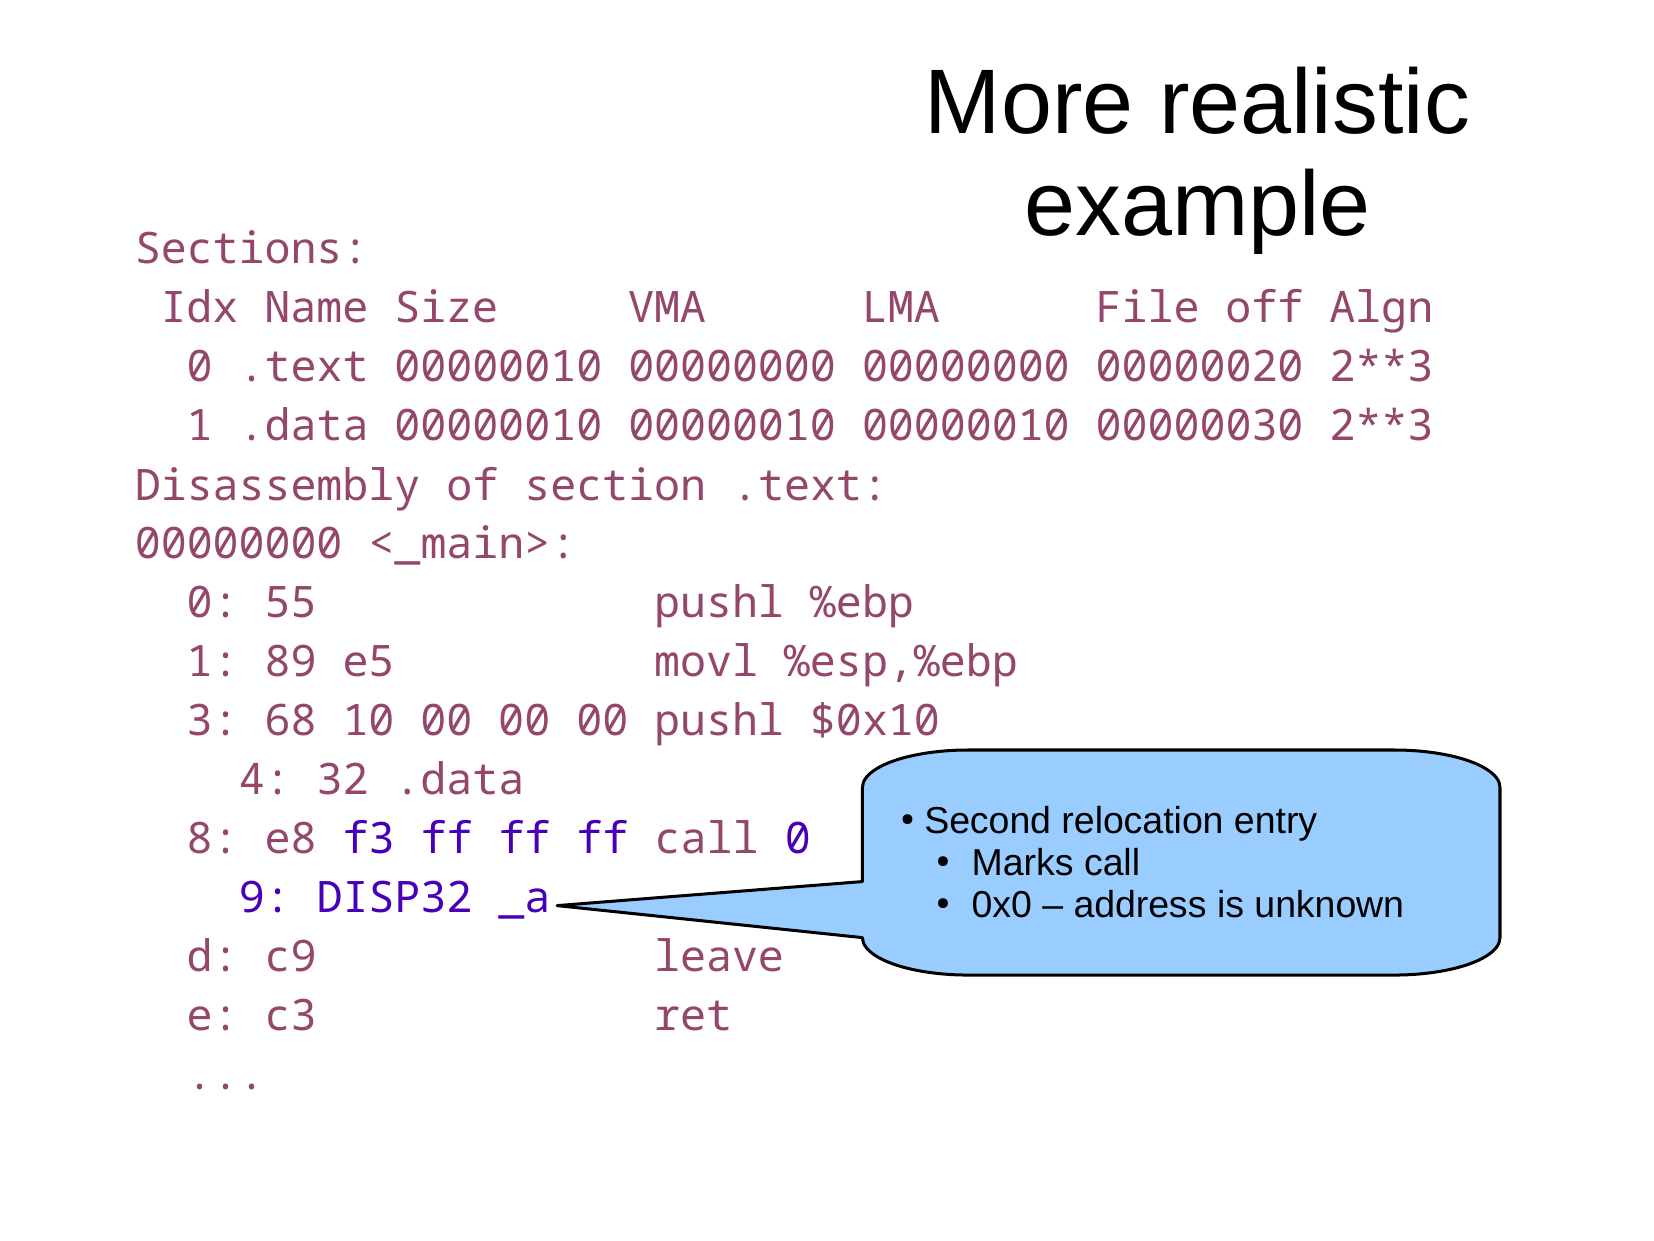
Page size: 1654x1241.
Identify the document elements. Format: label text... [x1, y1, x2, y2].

text_box Second relocation entry Marks call 0x0 – address is unknown [557, 750, 1501, 976]
list Sections: Idx Name Size VMA LMA File off Algn 0 .text 00000010 00000000 00000000 00000020 2**3 1 .data 00000010 00000010 00000010 00000030 2**3 Disassembly of section .text: 00000000 <_main>: 0: 55 pushl %ebp 1: 89 e5 movl %esp,%ebp 3: 68 10 00 00 00 pushl $0x10 4: 32 .data 8: e8 f3 ff ff ff call 0 9: DISP32 _a d: c9 leave e: c3 ret ... [82, 150, 1571, 1126]
title More realistic example [825, 49, 1571, 150]
